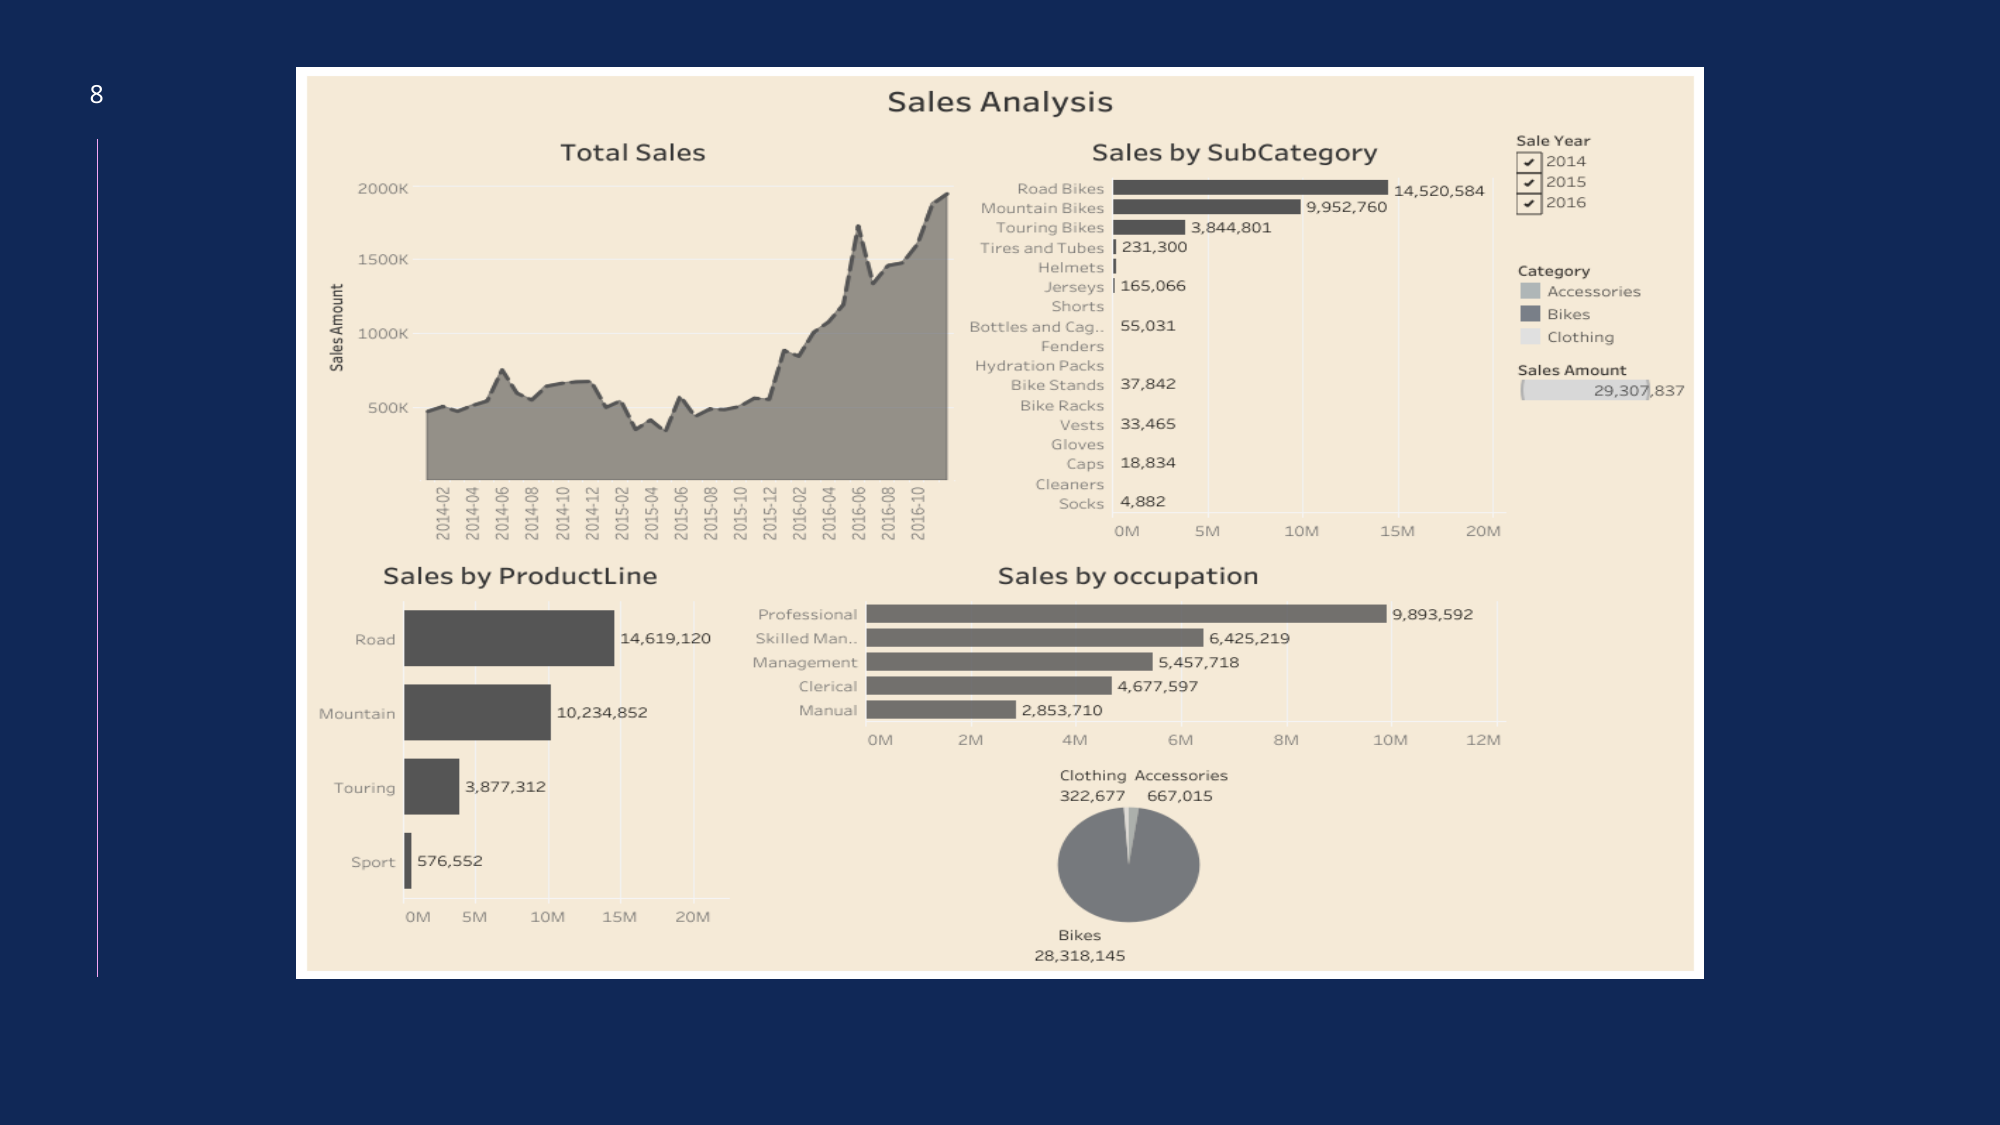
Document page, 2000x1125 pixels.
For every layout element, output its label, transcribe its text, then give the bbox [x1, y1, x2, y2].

slide_number 8 [53, 67, 140, 119]
picture [296, 67, 1704, 979]
